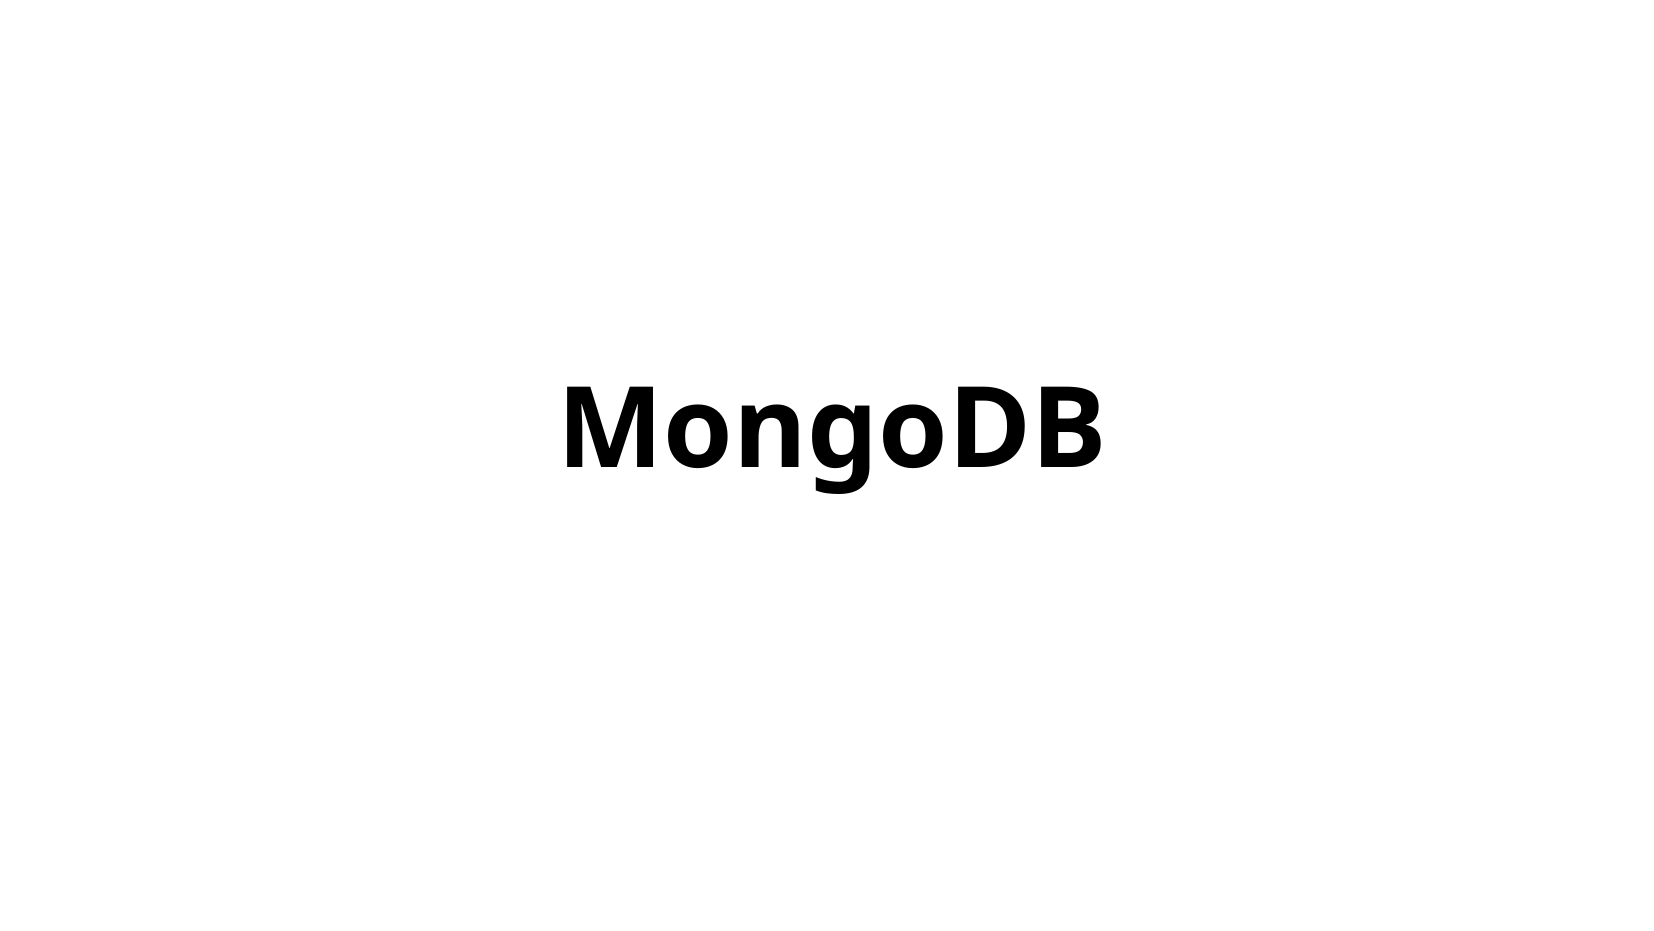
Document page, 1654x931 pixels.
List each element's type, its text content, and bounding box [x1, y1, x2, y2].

title MongoDB [88, 346, 1577, 502]
